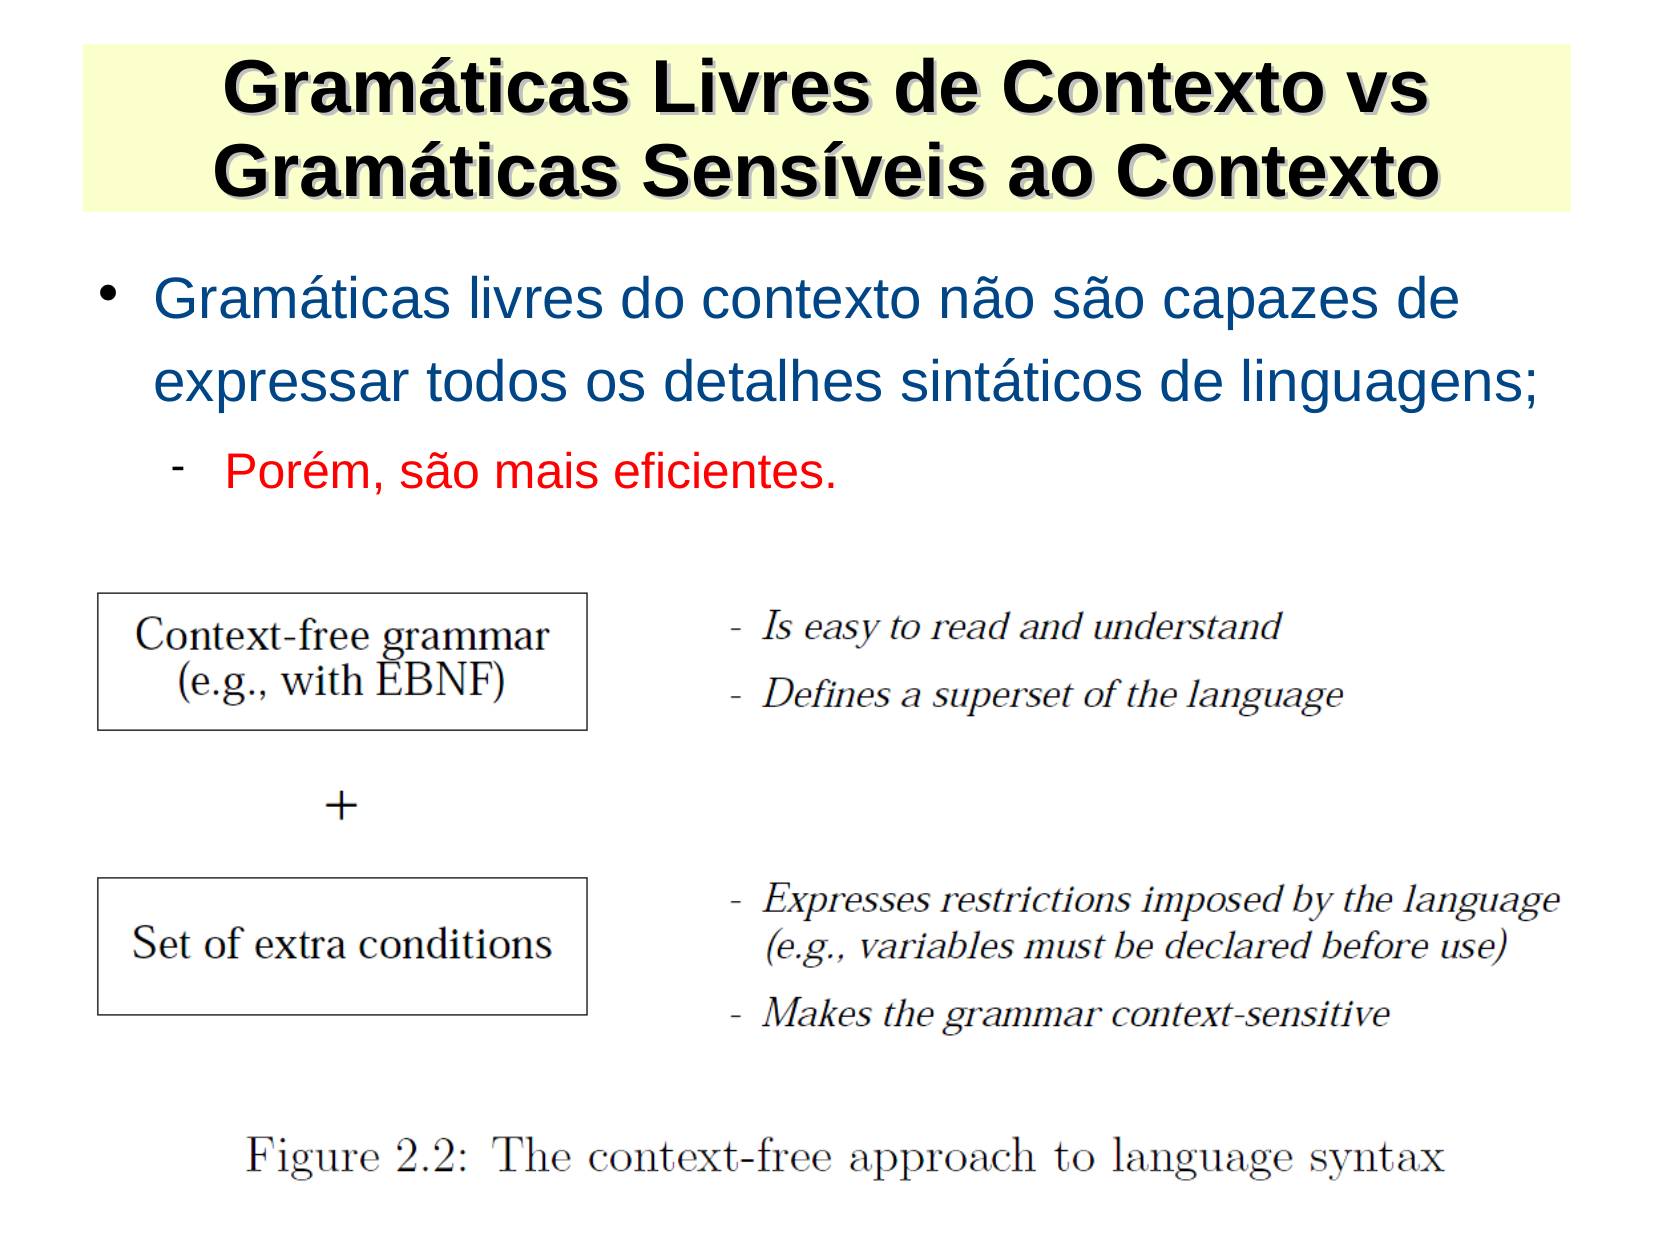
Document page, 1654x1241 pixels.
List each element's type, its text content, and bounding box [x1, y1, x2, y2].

picture [88, 590, 1565, 1186]
list Gramáticas livres do contexto não são capazes de expressar todos os detalhes sintáticos de linguagens; Porém, são mais eficientes. [82, 265, 1571, 562]
title Gramáticas Livres de Contexto vs Gramáticas Sensíveis ao Contexto [82, 44, 1571, 213]
